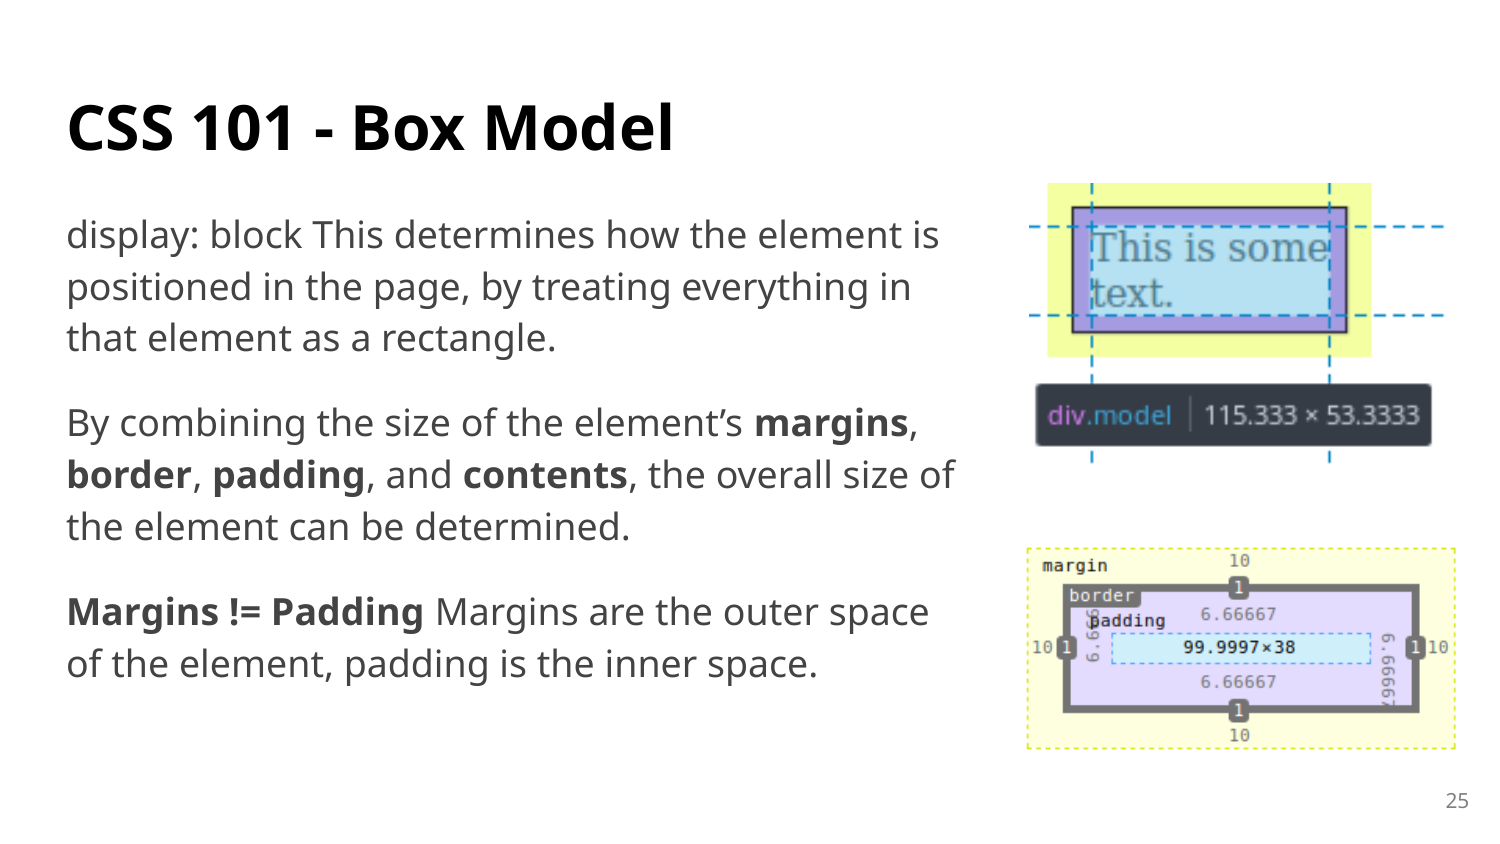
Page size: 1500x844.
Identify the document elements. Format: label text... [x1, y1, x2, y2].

picture [1029, 183, 1449, 466]
list display: block This determines how the element is positioned in the page, by treating everything in that element as a rectangle. By combining the size of the element’s margins, border, padding, and contents, the overall size of the element can be determined. Margins != Padding Margins are the outer space of the element, padding is the inner space. [51, 189, 987, 750]
slide_number <number> [1394, 770, 1484, 834]
picture [999, 526, 1484, 770]
title CSS 101 - Box Model [51, 72, 1449, 176]
